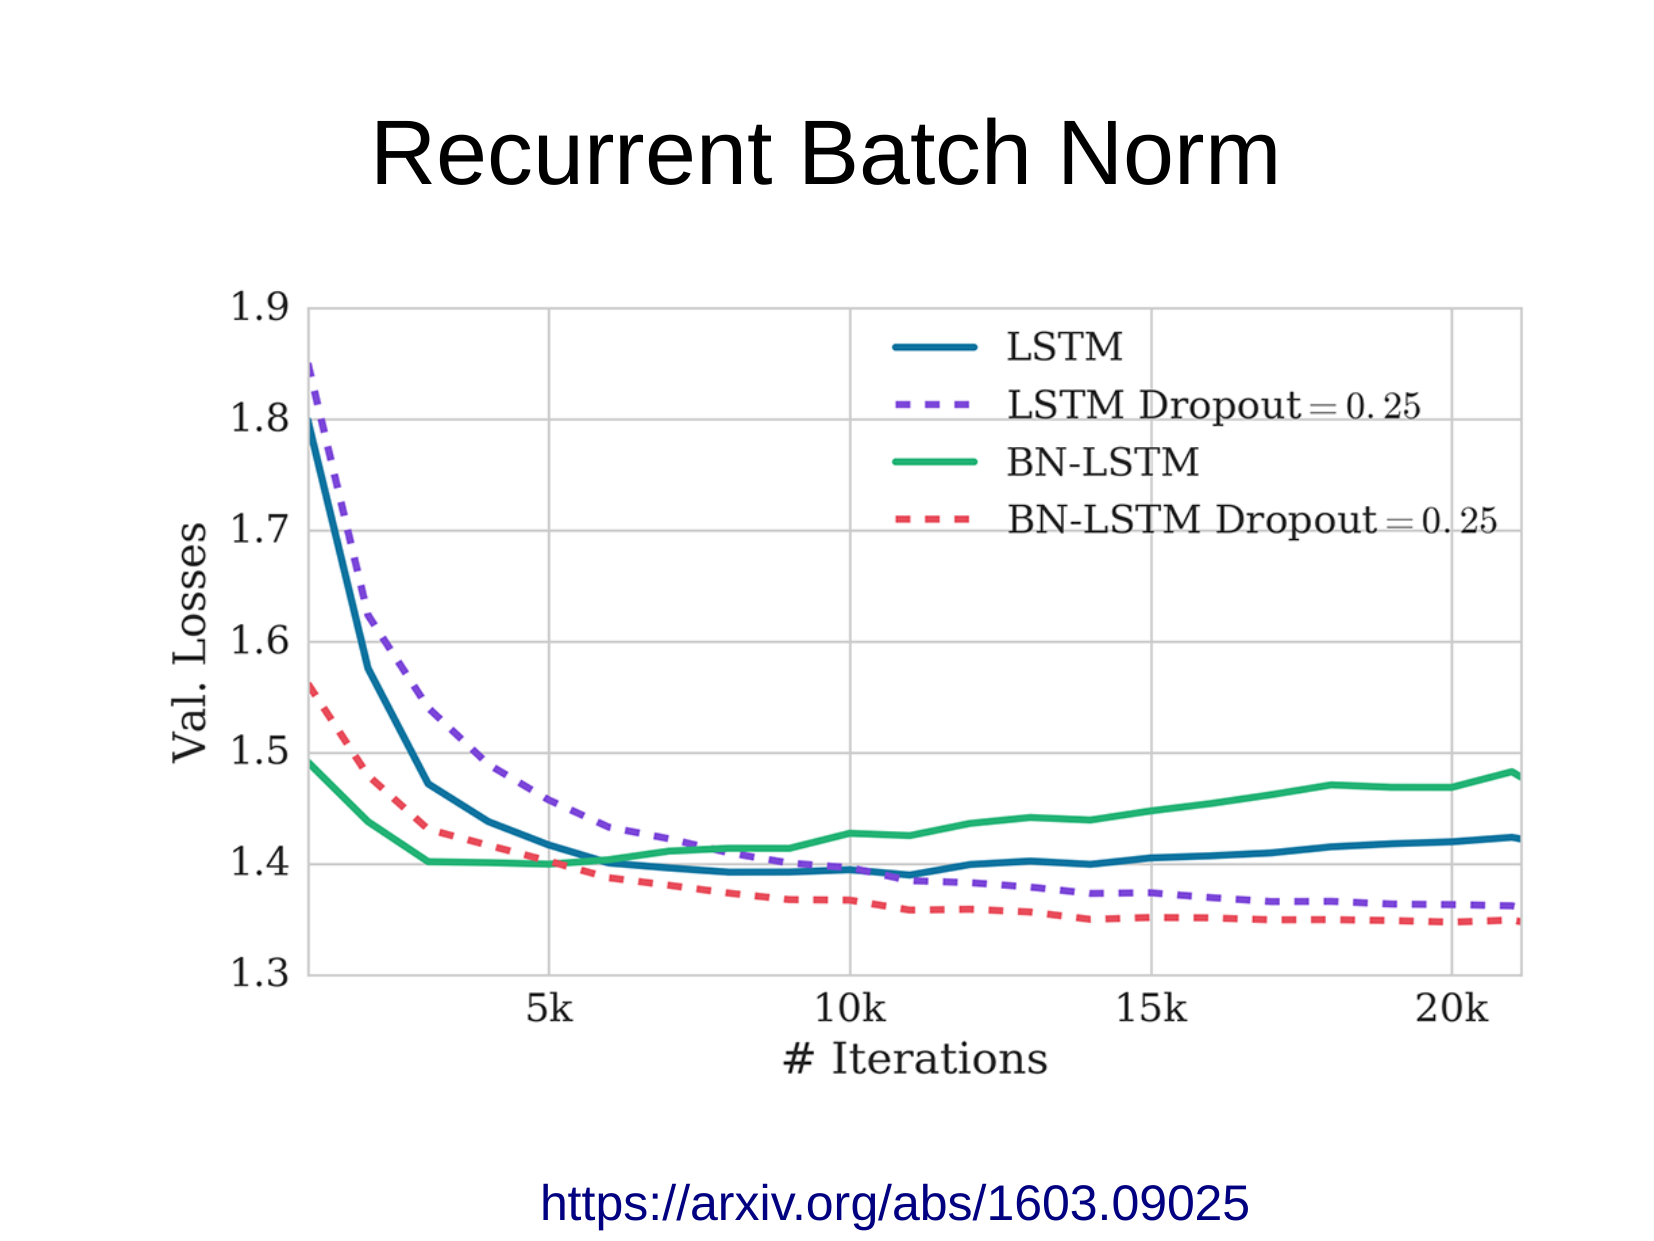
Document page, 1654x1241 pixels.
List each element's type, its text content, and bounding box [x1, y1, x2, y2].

text_box https://arxiv.org/abs/1603.09025 [330, 1110, 1475, 1241]
picture [155, 273, 1538, 1100]
title Recurrent Batch Norm [82, 49, 1571, 257]
